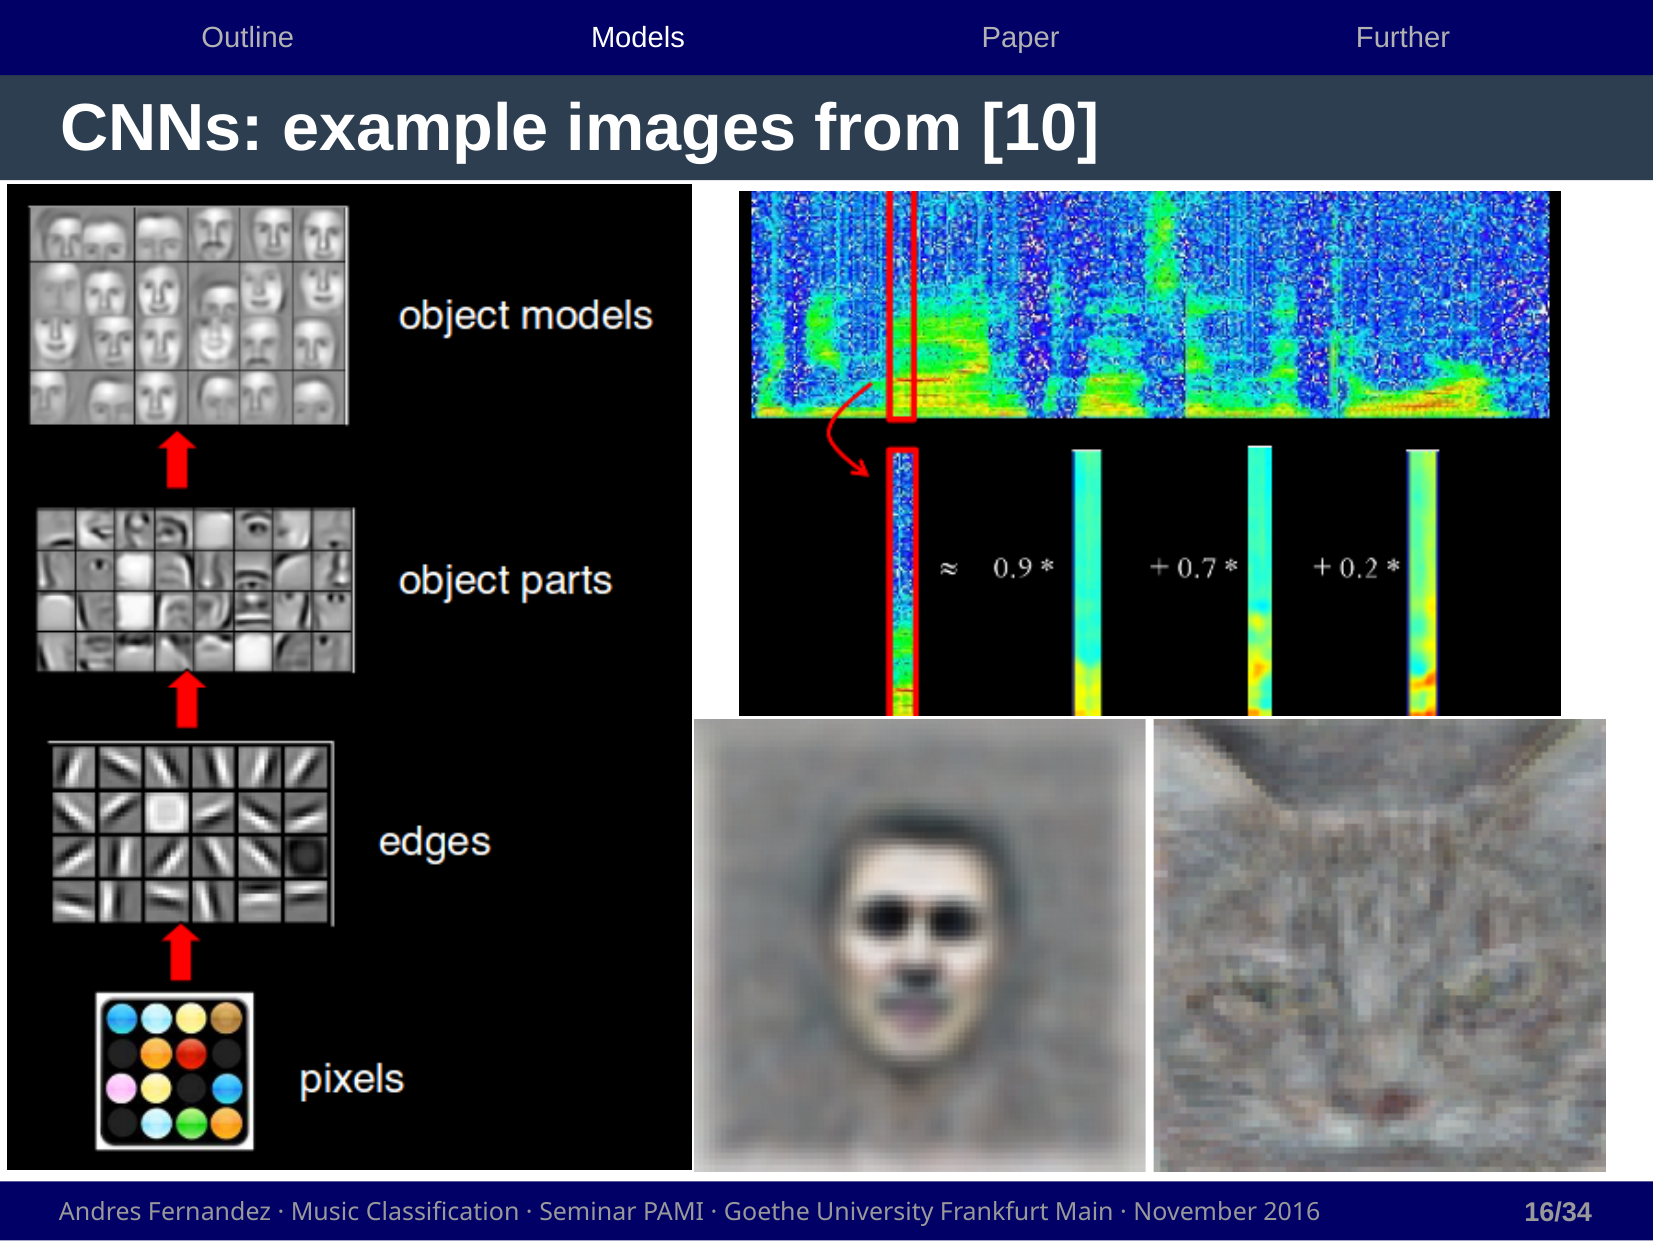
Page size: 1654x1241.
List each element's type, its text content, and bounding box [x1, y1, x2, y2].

text_box [370, 1171, 436, 1177]
picture [739, 191, 1561, 716]
picture [7, 184, 692, 1171]
picture [694, 719, 1606, 1172]
title CNNs: example images from [10] [59, 76, 1594, 181]
text_box Outline Models Paper Further [0, 0, 1653, 76]
